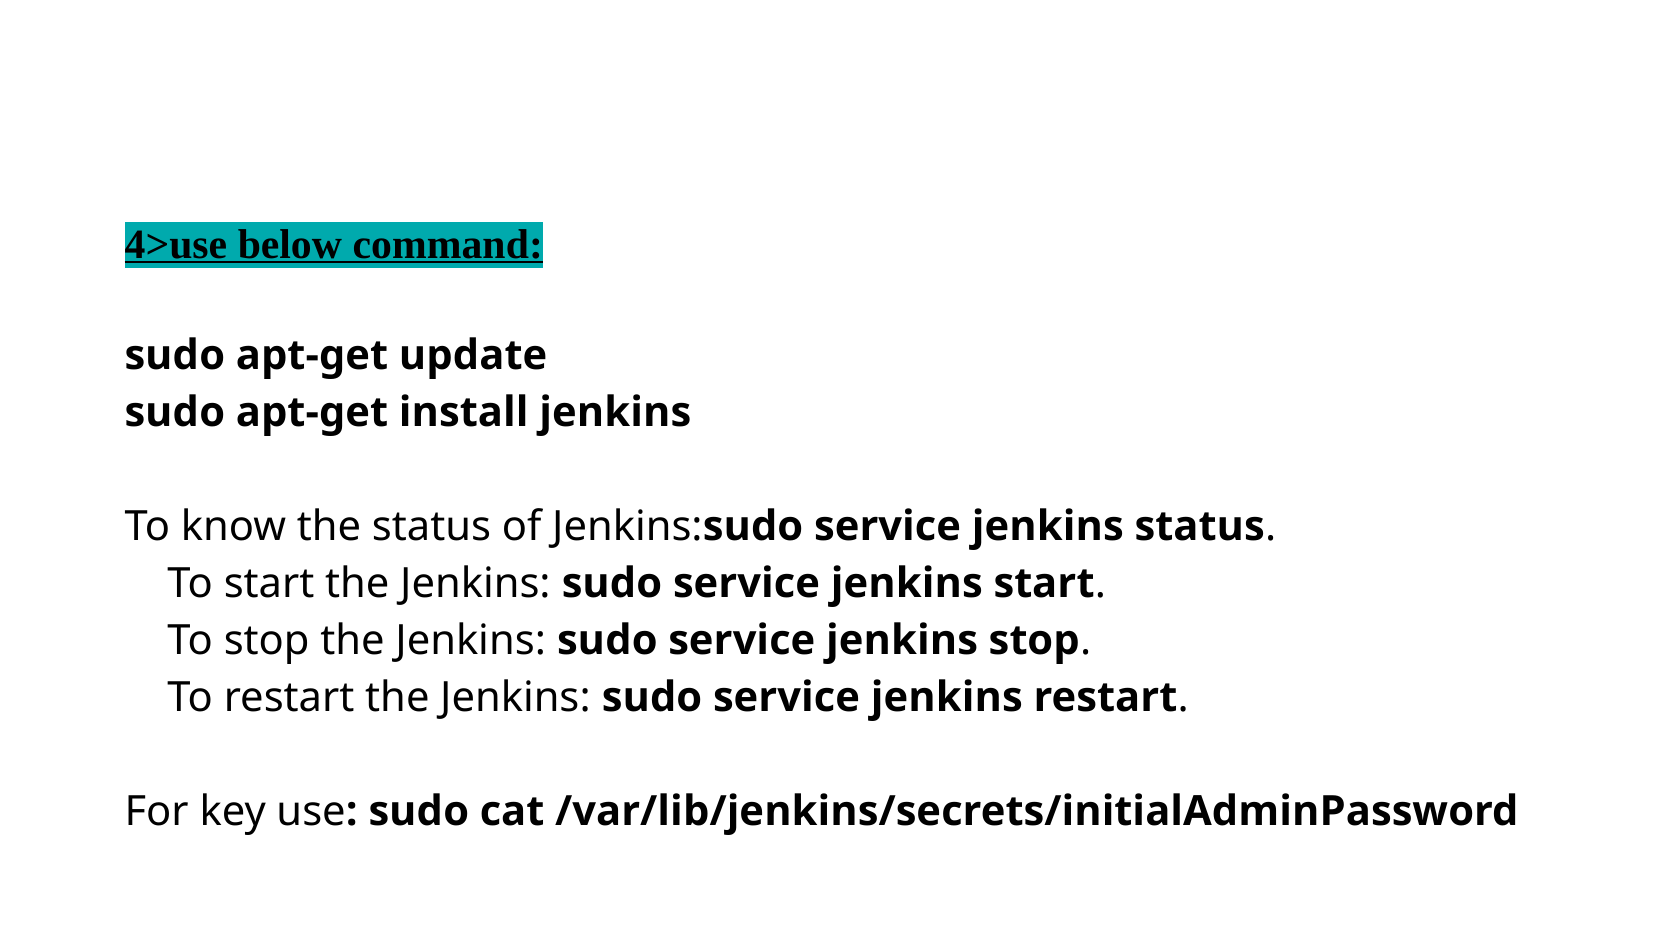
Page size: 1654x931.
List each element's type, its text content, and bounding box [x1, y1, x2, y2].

subtitle 4>use below command: sudo apt-get update sudo apt-get install jenkins To know the status of Jenkins:sudo service jenkins status. To start the Jenkins: sudo service jenkins start. To stop the Jenkins: sudo service jenkins stop. To restart the Jenkins: sudo service jenkins restart. For key use: sudo cat /var/lib/jenkins/secrets/initialAdminPassword [124, 221, 1613, 917]
